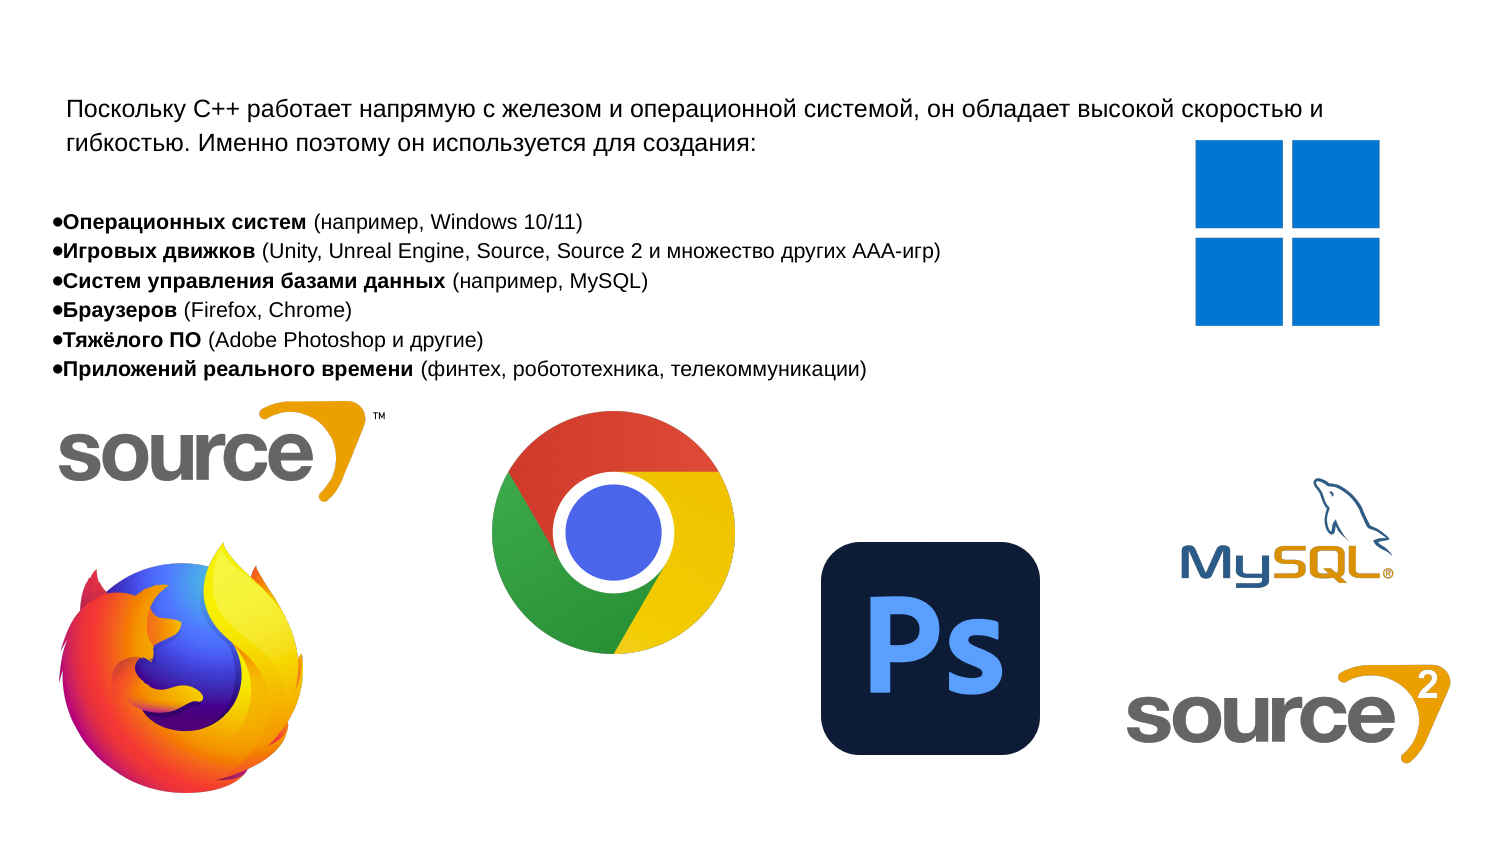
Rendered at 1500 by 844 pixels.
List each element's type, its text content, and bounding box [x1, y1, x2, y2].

picture [821, 542, 1040, 755]
picture [492, 411, 735, 654]
picture [59, 401, 385, 502]
picture [59, 542, 303, 793]
picture [1118, 137, 1457, 329]
list Операционных систем (например, Windows 10/11) Игровых движков (Unity, Unreal Engine, Source, Source 2 и множество других AAA-игр) Систем управления базами данных (например, MySQL) Браузеров (Firefox, Chrome) Тяжёлого ПО (Adobe Photoshop и другие) Приложений реального времени (финтех, робототехника, телекоммуникации) [30, 189, 1449, 402]
picture [1150, 441, 1425, 625]
picture [1125, 664, 1451, 764]
title Поскольку C++ работает напрямую с железом и операционной системой, он обладает высокой скоростью и гибкостью. Именно поэтому он используется для создания: [51, 72, 1449, 167]
